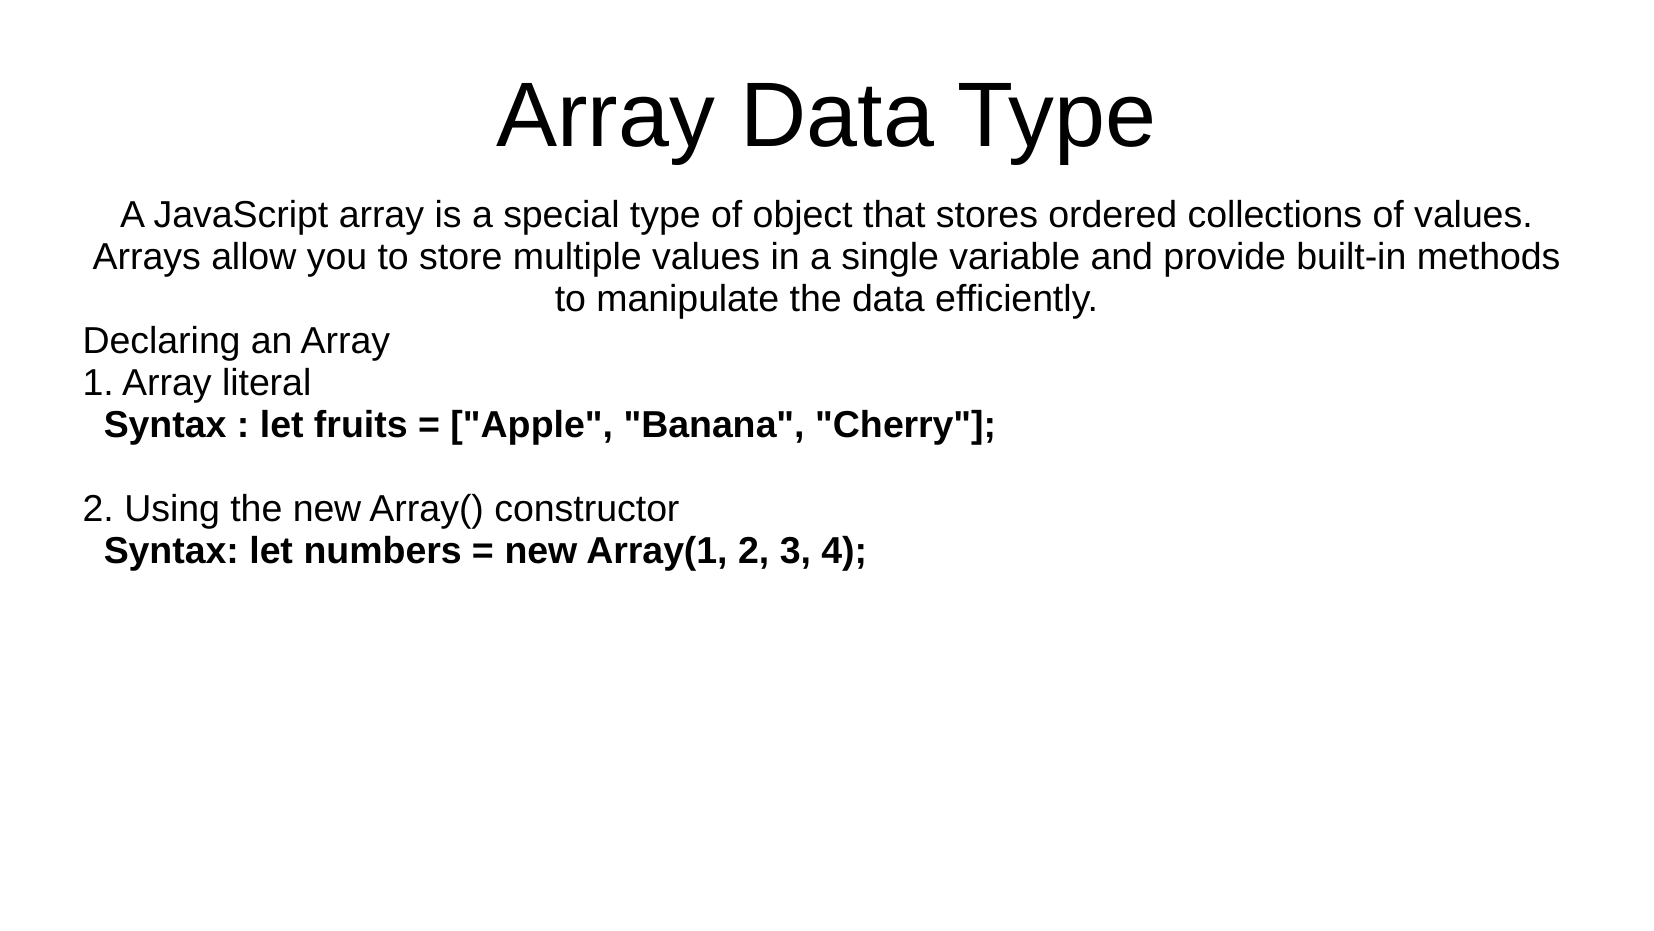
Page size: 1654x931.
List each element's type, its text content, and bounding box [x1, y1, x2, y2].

subtitle A JavaScript array is a special type of object that stores ordered collections of values. Arrays allow you to store multiple values in a single variable and provide built-in methods to manipulate the data efficiently. Declaring an Array 1. Array literal Syntax : let fruits = ["Apple", "Banana", "Cherry"]; 2. Using the new Array() constructor Syntax: let numbers = new Array(1, 2, 3, 4); [82, 193, 1571, 782]
title Array Data Type [82, 37, 1571, 193]
